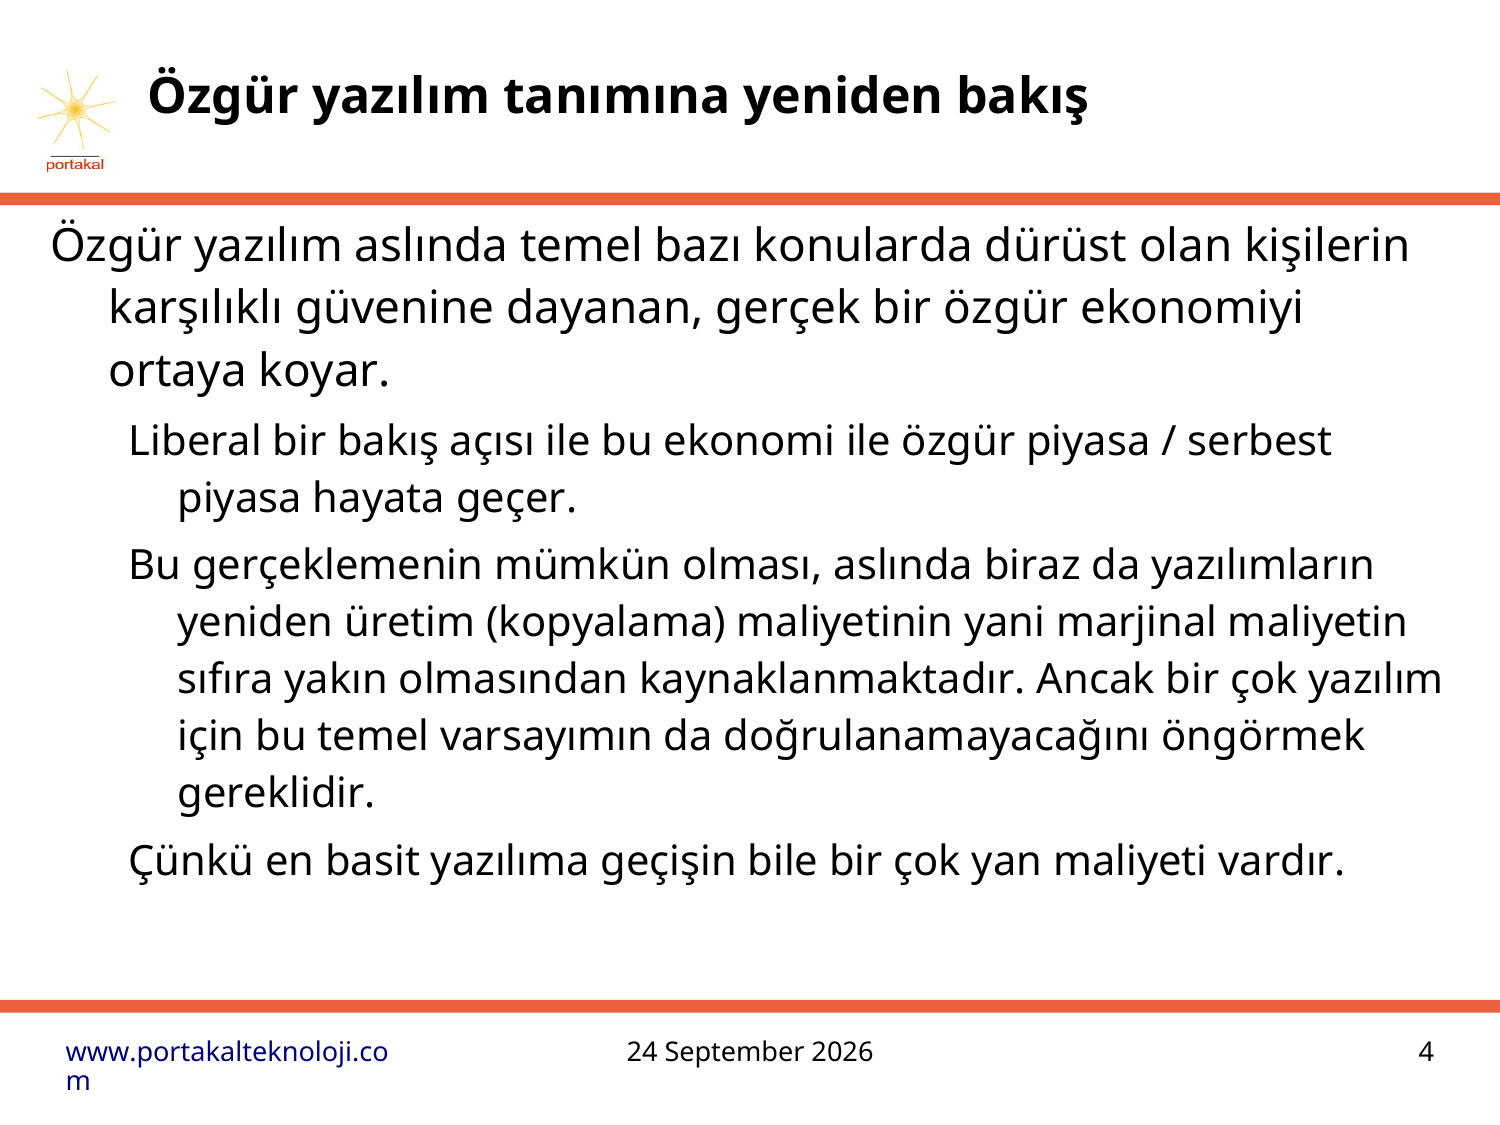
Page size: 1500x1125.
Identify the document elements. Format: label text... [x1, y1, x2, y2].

title Özgür yazılım tanımına yeniden bakış [147, 7, 1450, 181]
picture [29, 5, 120, 184]
list Özgür yazılım aslında temel bazı konularda dürüst olan kişilerin karşılıklı güvenine dayanan, gerçek bir özgür ekonomiyi ortaya koyar. Liberal bir bakış açısı ile bu ekonomi ile özgür piyasa / serbest piyasa hayata geçer. Bu gerçeklemenin mümkün olması, aslında biraz da yazılımların yeniden üretim (kopyalama) maliyetinin yani marjinal maliyetin sıfıra yakın olmasından kaynaklanmaktadır. Ancak bir çok yazılım için bu temel varsayımın da doğrulanamayacağını öngörmek gereklidir. Çünkü en basit yazılıma geçişin bile bir çok yan maliyeti vardır. [50, 212, 1450, 873]
